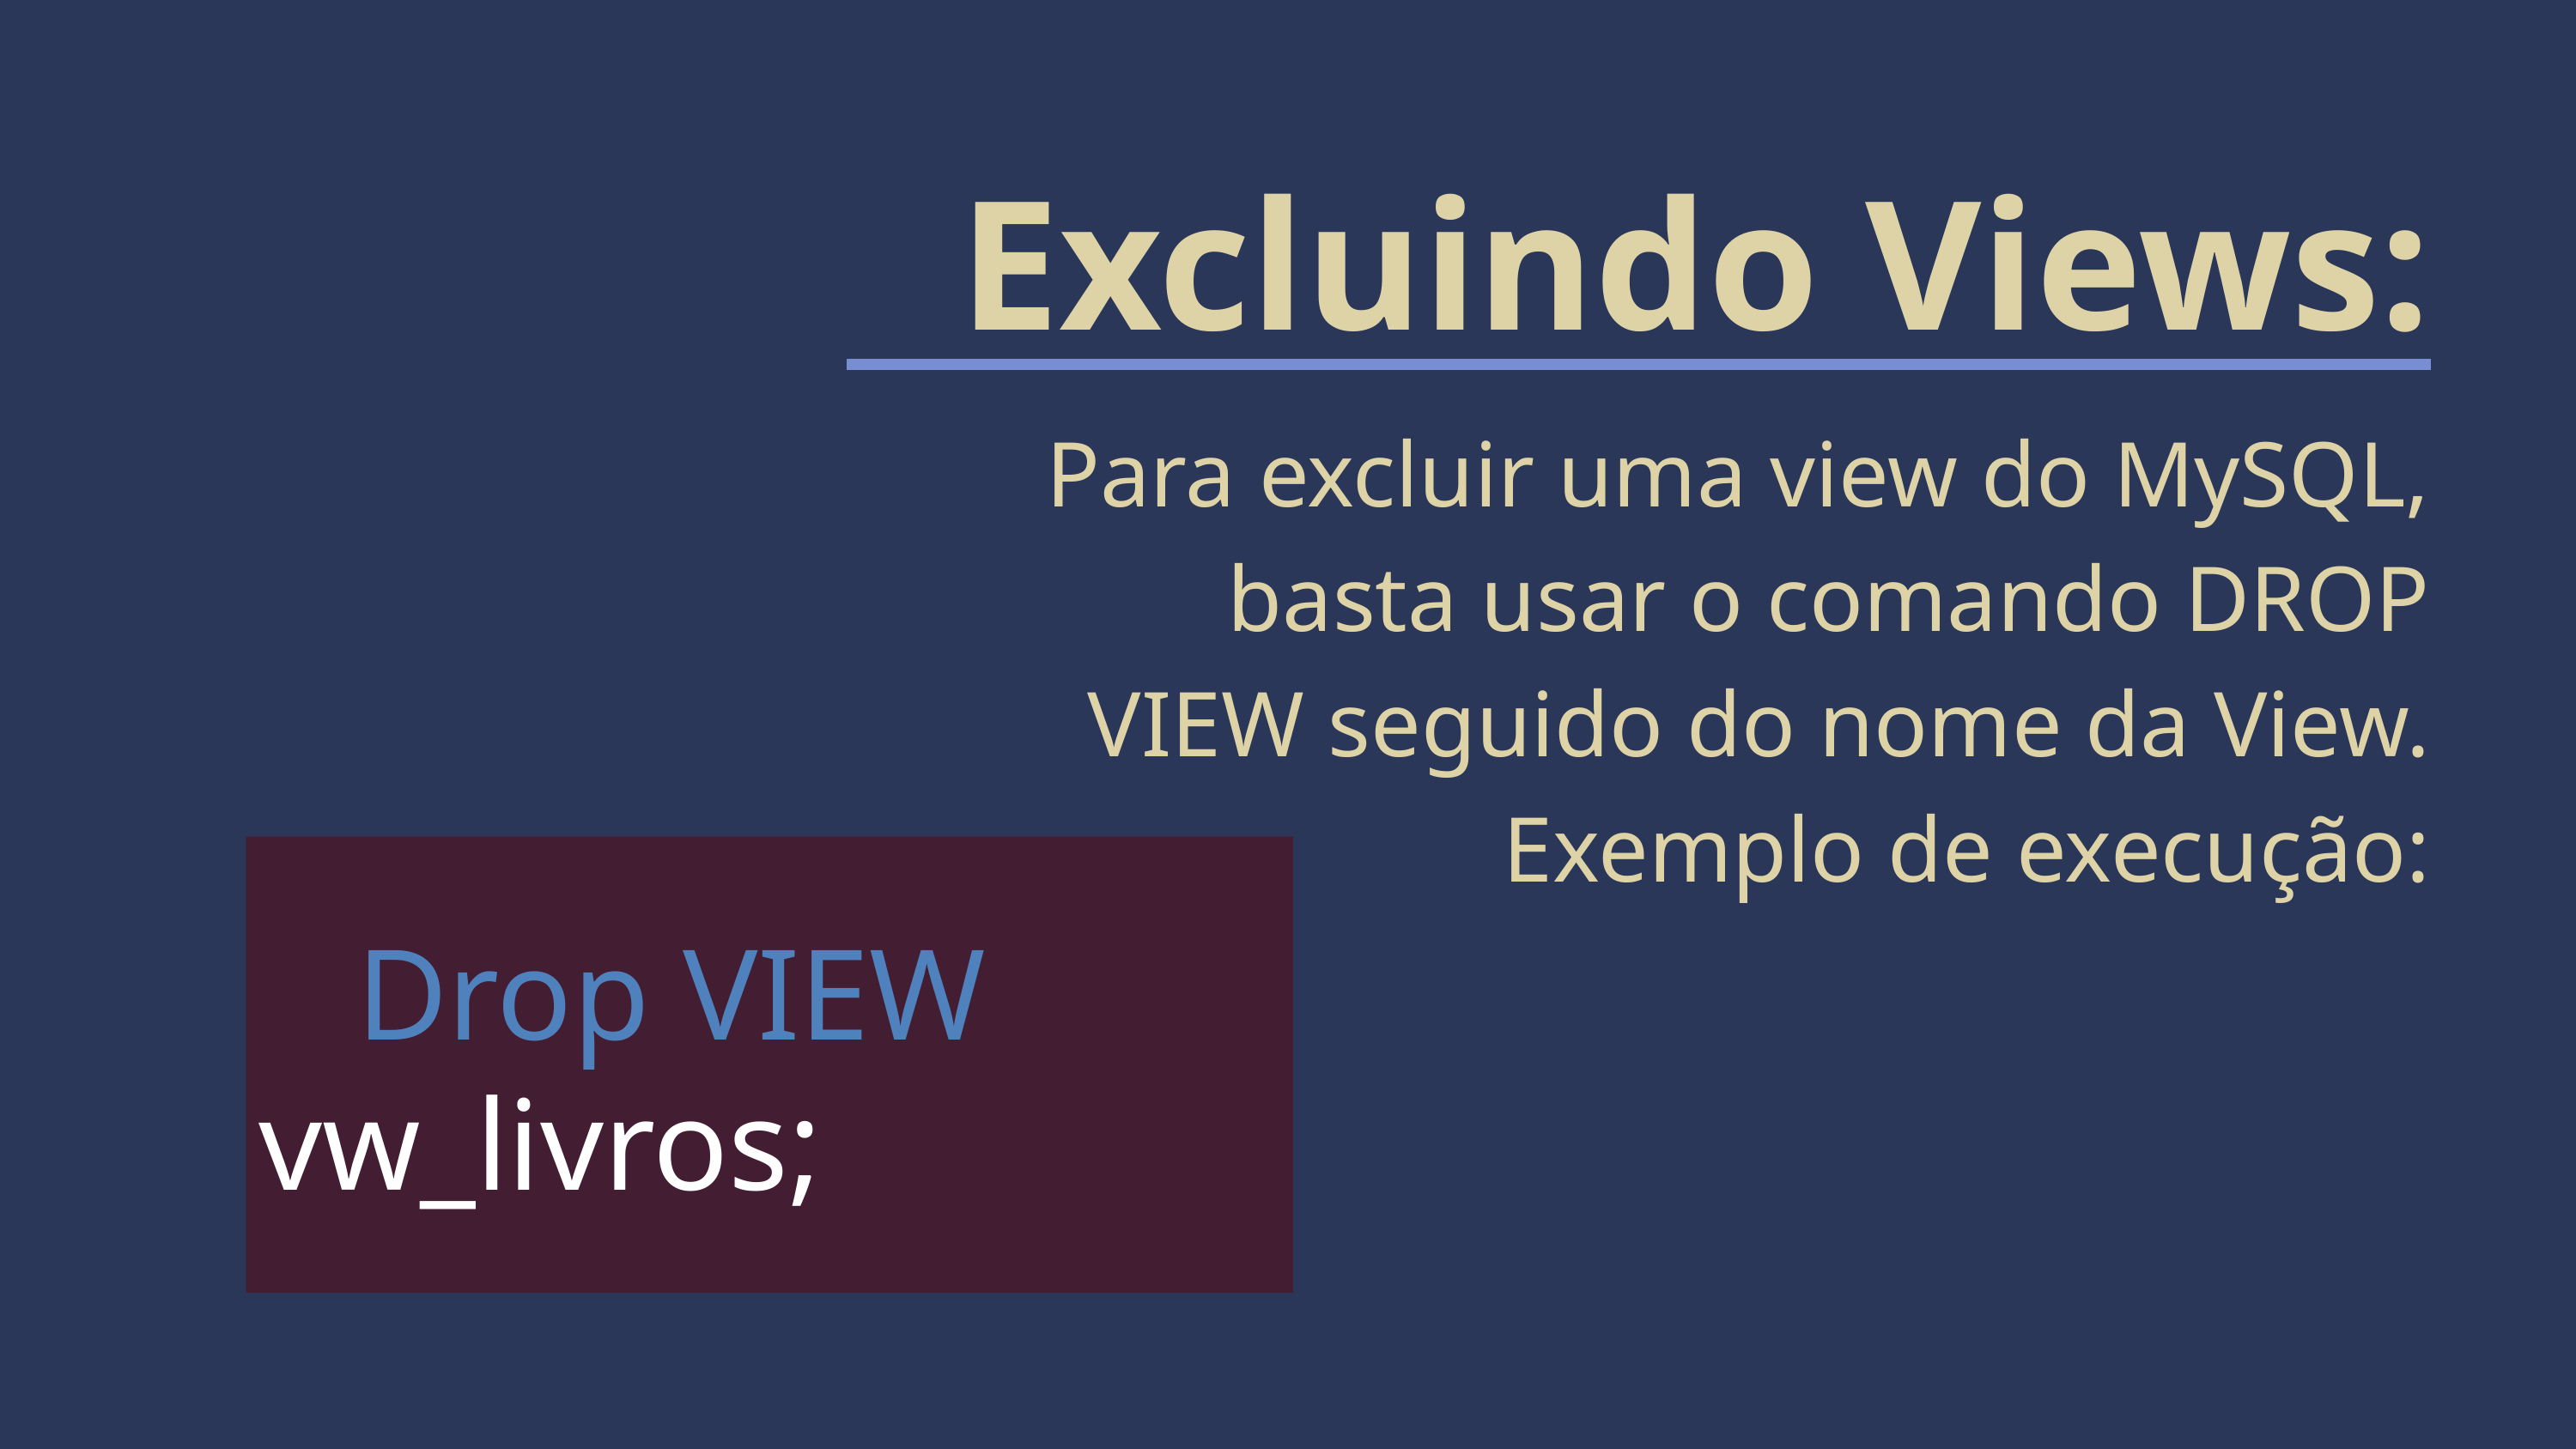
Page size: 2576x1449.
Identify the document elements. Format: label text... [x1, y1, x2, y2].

text_box Para excluir uma view do MySQL, basta usar o comando DROP VIEW seguido do nome da View. Exemplo de execução: [847, 398, 2432, 1026]
text_box Excluindo Views: [710, 115, 2431, 366]
text_box Drop VIEW vw_livros; [246, 836, 1293, 1293]
text_box [0, 0, 2576, 1449]
